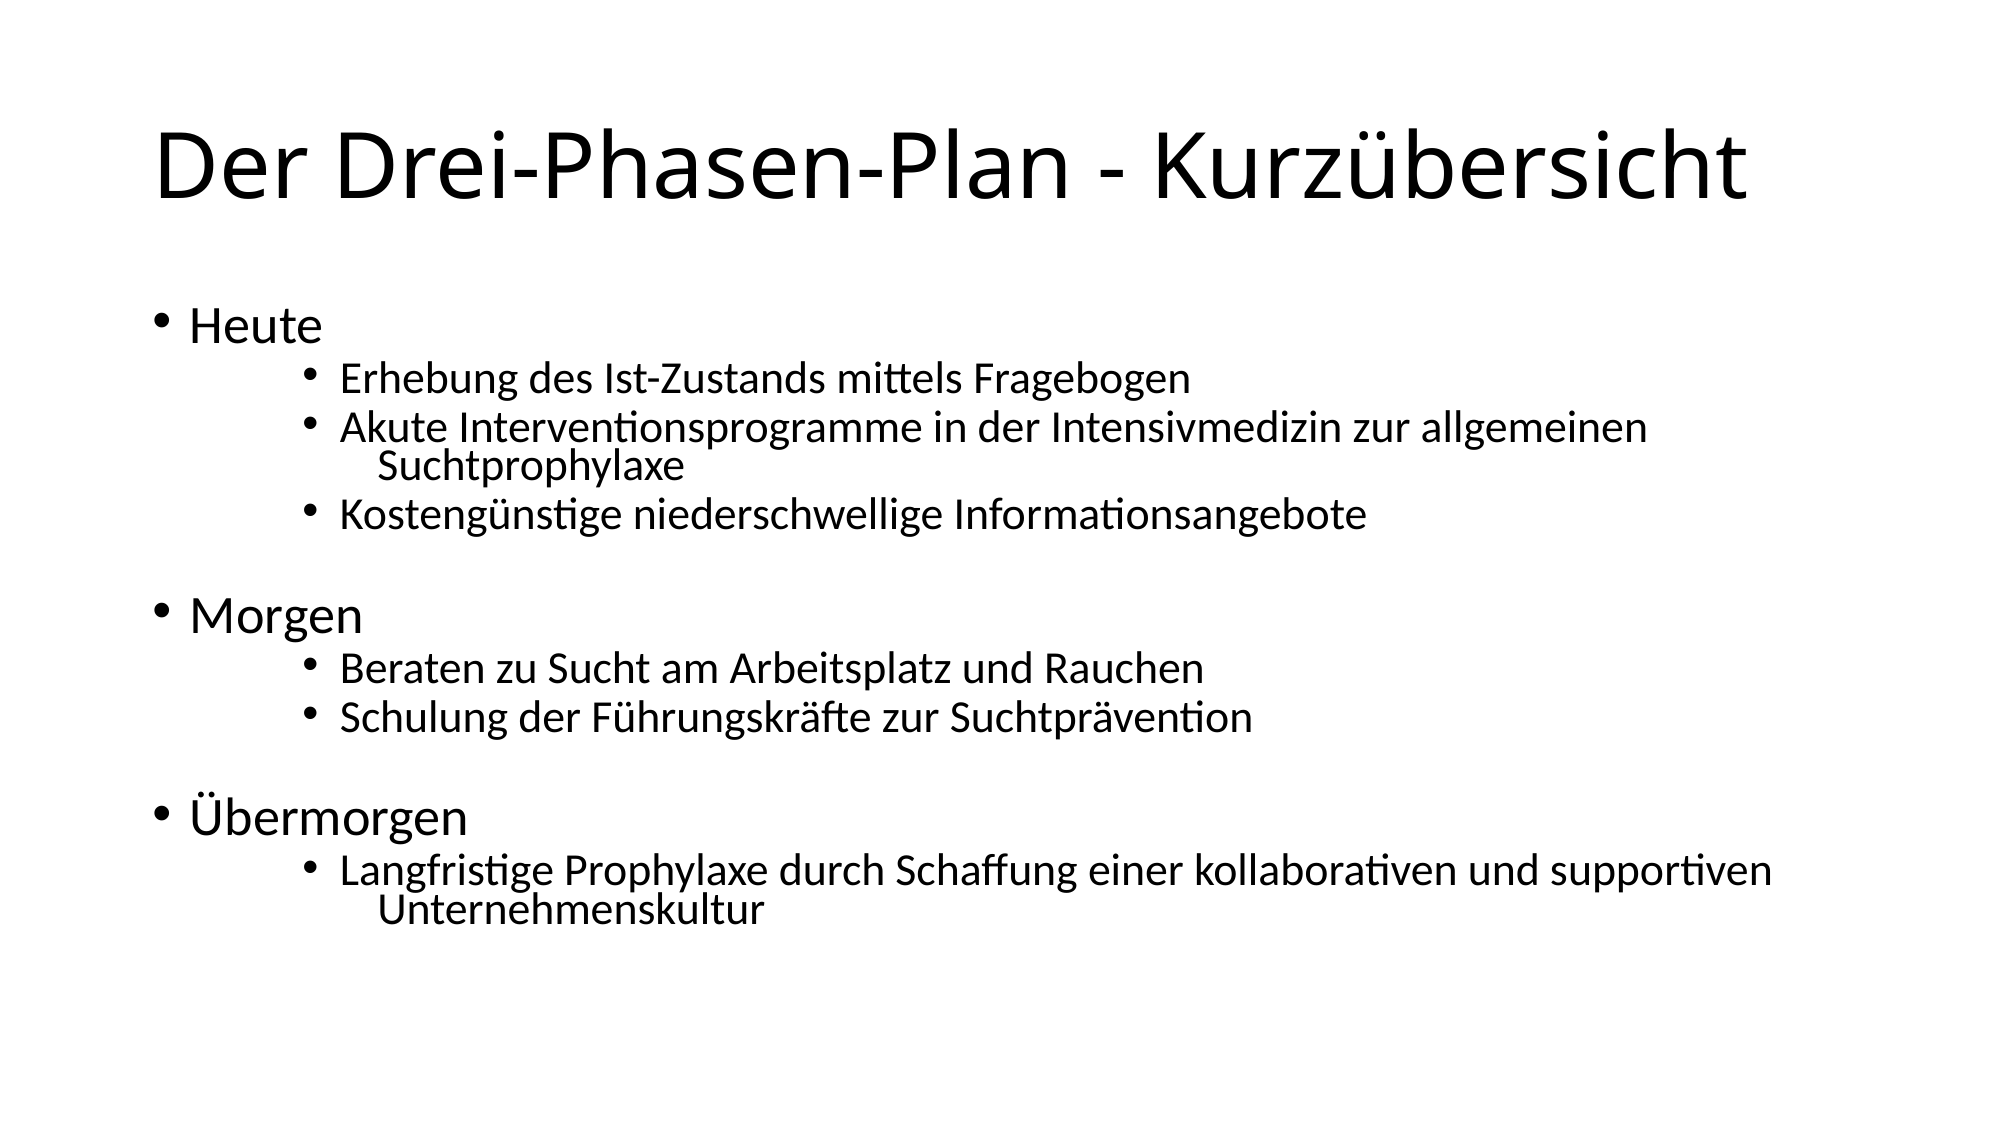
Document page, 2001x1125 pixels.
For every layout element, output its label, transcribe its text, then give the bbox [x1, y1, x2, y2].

title Der Drei-Phasen-Plan - Kurzübersicht [137, 59, 1863, 278]
list Heute Erhebung des Ist-Zustands mittels Fragebogen Akute Interventionsprogramme in der Intensivmedizin zur allgemeinen Suchtprophylaxe Kostengünstige niederschwellige Informationsangebote Morgen Beraten zu Sucht am Arbeitsplatz und Rauchen Schulung der Führungskräfte zur Suchtprävention Übermorgen Langfristige Prophylaxe durch Schaffung einer kollaborativen und supportiven Unternehmenskultur [137, 299, 1863, 1014]
